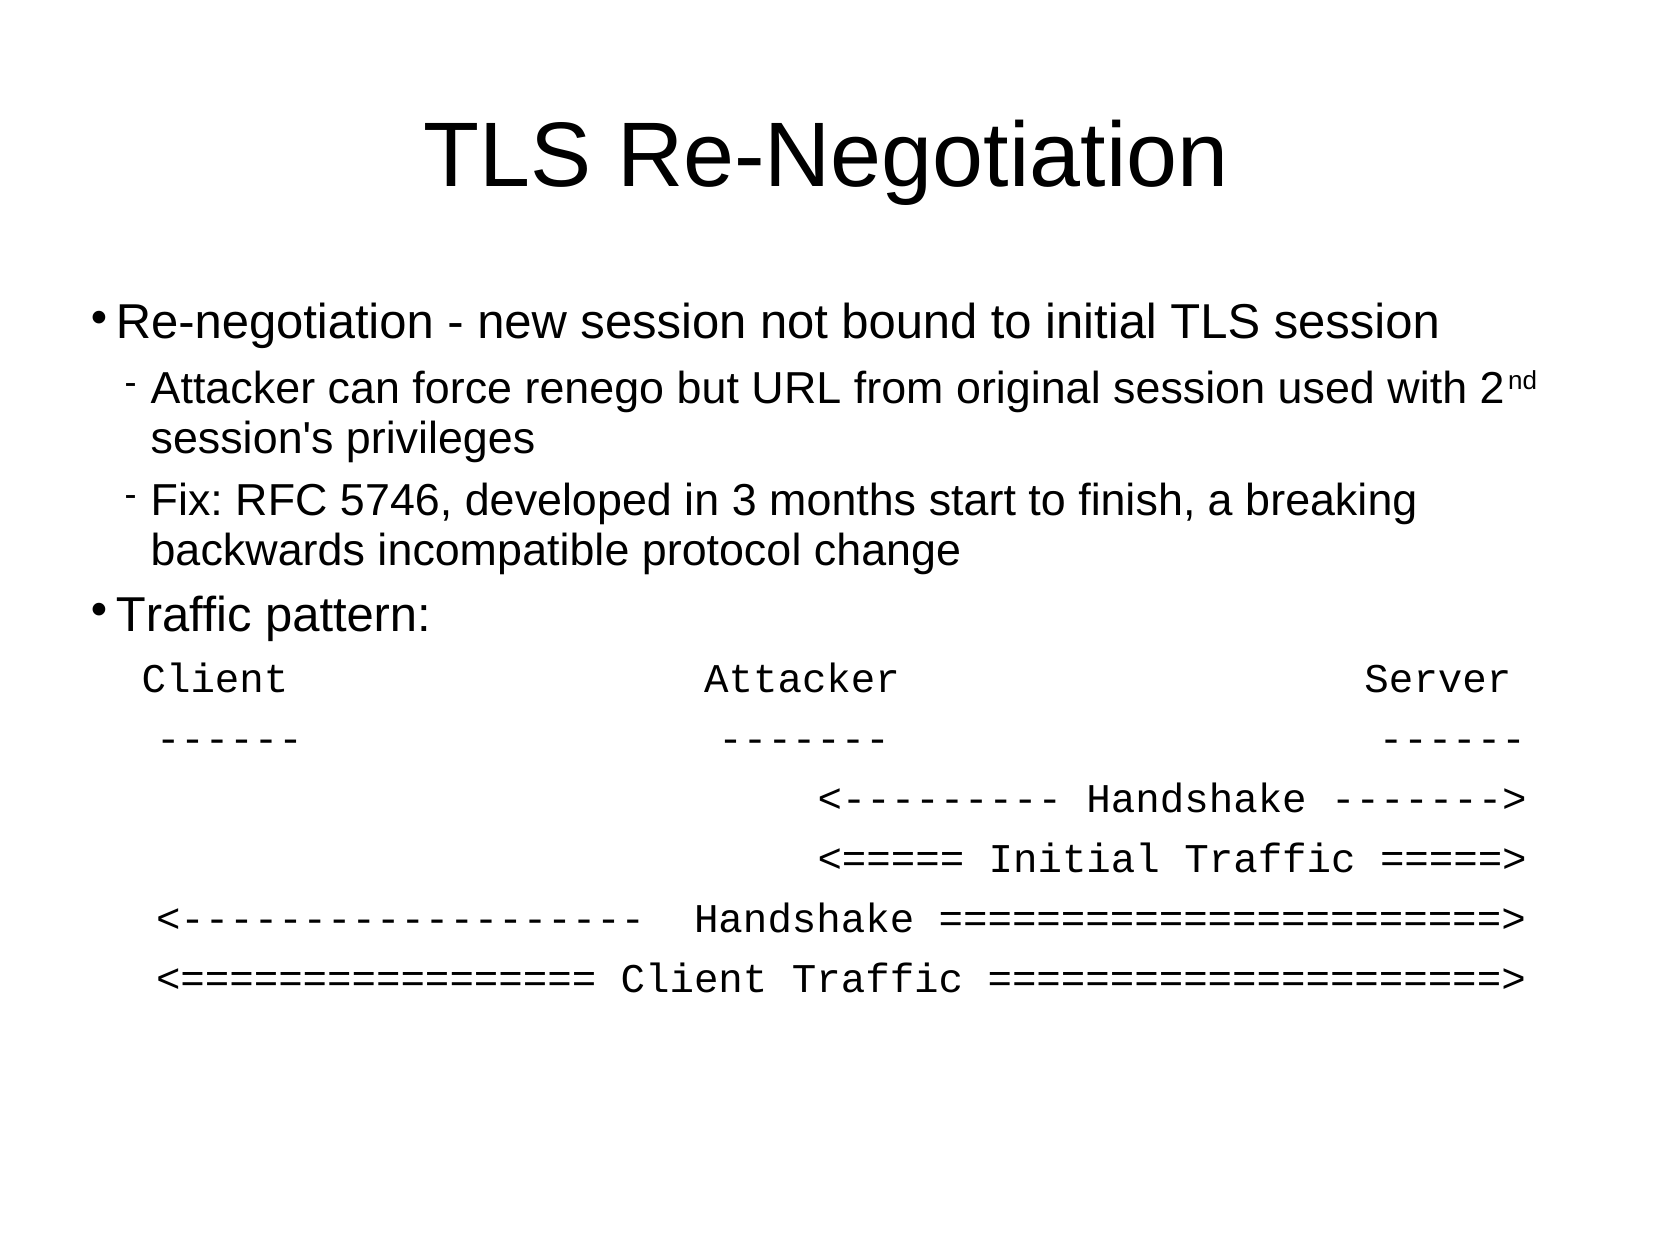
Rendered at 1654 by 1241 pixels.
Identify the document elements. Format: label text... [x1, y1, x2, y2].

list Re-negotiation - new session not bound to initial TLS session Attacker can force renego but URL from original session used with 2nd session's privileges Fix: RFC 5746, developed in 3 months start to finish, a breaking backwards incompatible protocol change Traffic pattern: Client Attacker Server ------ ------- ------ <--------- Handshake -------> <===== Initial Traffic =====> <------------------- Handshake =======================> <================= Client Traffic =====================> [82, 290, 1538, 1010]
title TLS Re-Negotiation [82, 49, 1571, 257]
